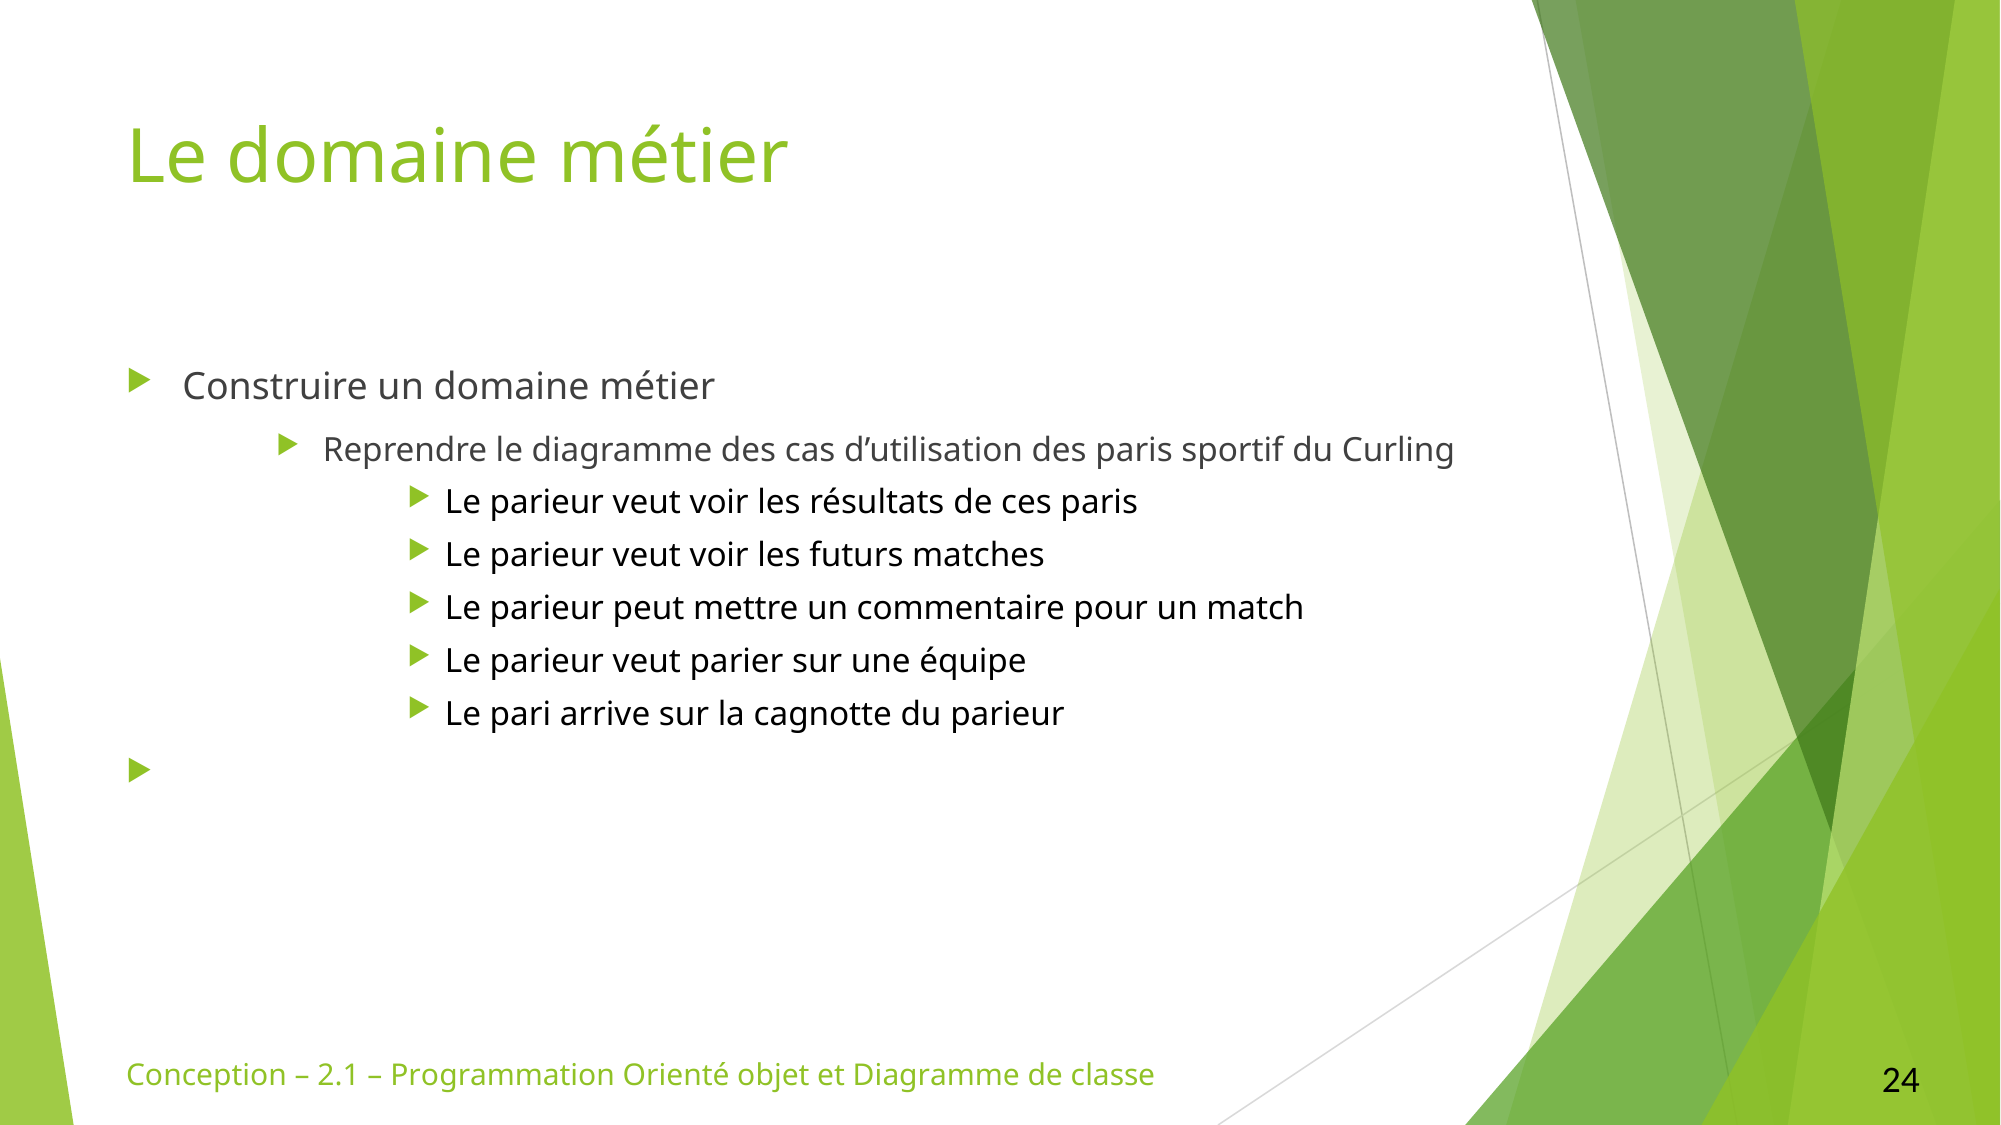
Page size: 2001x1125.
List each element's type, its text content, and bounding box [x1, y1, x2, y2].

list Construire un domaine métier Reprendre le diagramme des cas d’utilisation des paris sportif du Curling Le parieur veut voir les résultats de ces paris Le parieur veut voir les futurs matches Le parieur peut mettre un commentaire pour un match Le parieur veut parier sur une équipe Le pari arrive sur la cagnotte du parieur [111, 354, 1522, 992]
text_box Conception – 2.1 – Programmation Orienté objet et Diagramme de classe [111, 1047, 1210, 1109]
title Le domaine métier [111, 99, 1522, 317]
text_box [1866, 1047, 1979, 1108]
